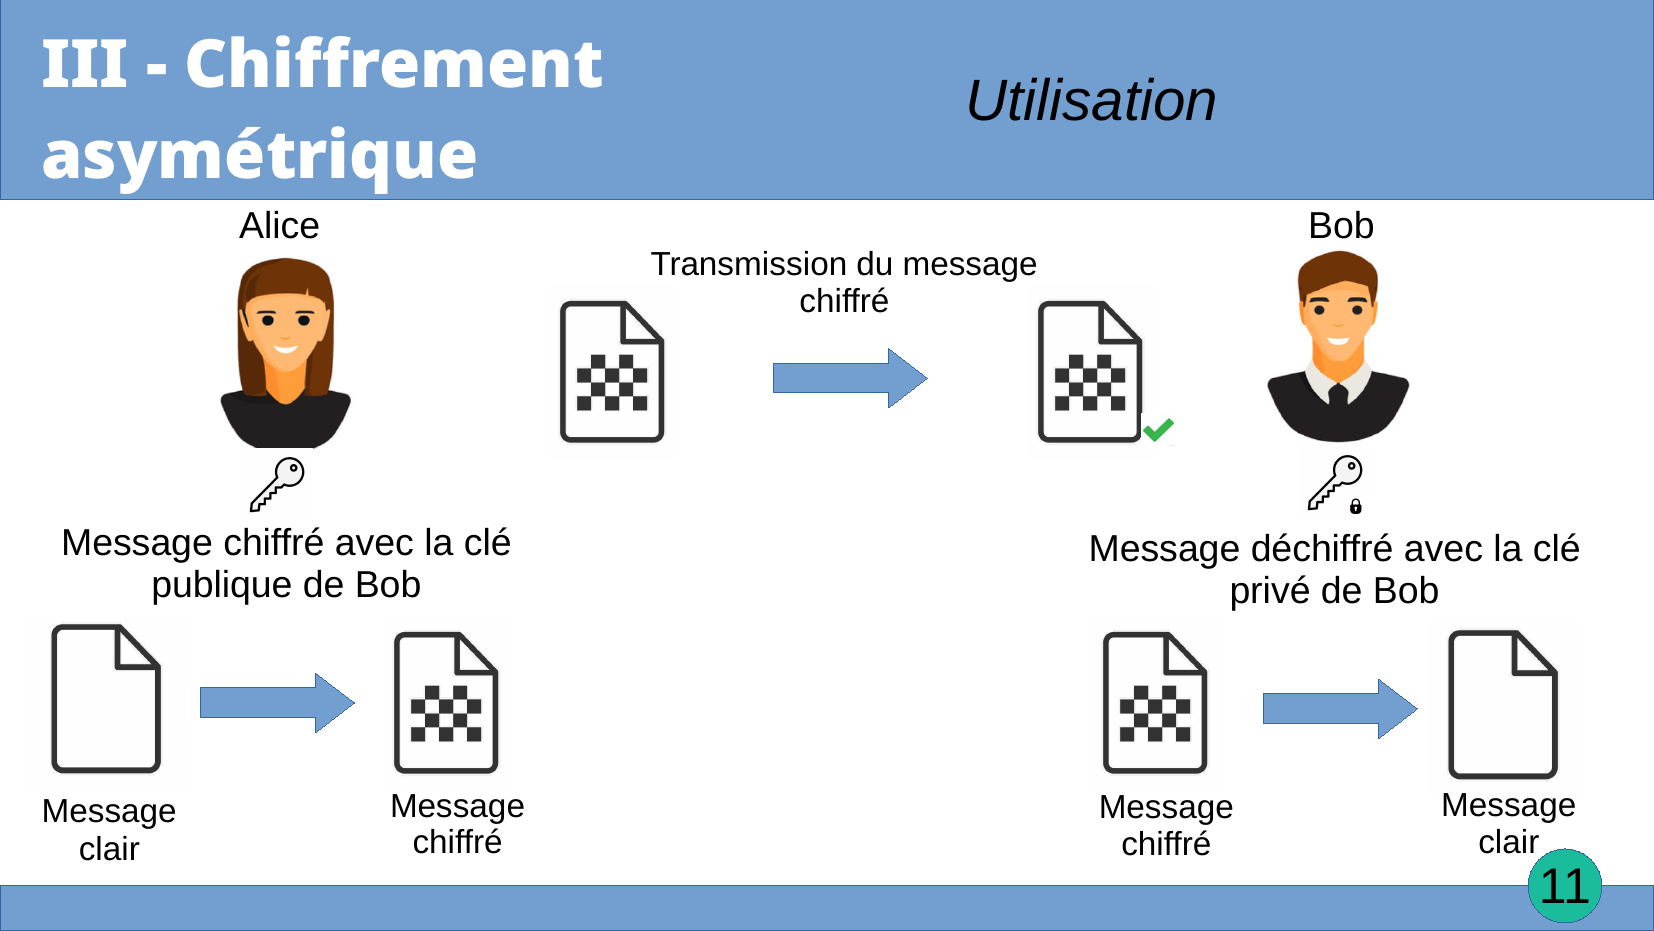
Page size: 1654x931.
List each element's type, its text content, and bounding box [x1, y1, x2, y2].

text_box Message clair [5, 785, 213, 885]
picture [549, 283, 676, 461]
text_box Message chiffré [354, 779, 562, 879]
text_box Utilisation [950, 60, 1654, 160]
text_box Bob [1293, 197, 1424, 254]
text_box Alice [224, 197, 355, 254]
picture [29, 621, 186, 785]
text_box [200, 673, 355, 733]
picture [383, 621, 510, 779]
text_box Message chiffré [1062, 781, 1270, 880]
title III - Chiffrement asymétrique [41, 56, 709, 159]
text_box [1263, 703, 1418, 739]
picture [1426, 703, 1583, 779]
text_box Message chiffré avec la clé publique de Bob [0, 513, 591, 621]
text_box [888, 401, 898, 408]
picture [1259, 236, 1418, 520]
picture [1092, 703, 1219, 781]
picture [208, 253, 367, 513]
picture [1027, 283, 1176, 461]
text_box Message déchiffré avec la clé privé de Bob [1039, 519, 1630, 703]
text_box Transmission du message chiffré [625, 237, 1063, 401]
text_box Message clair [1405, 779, 1613, 879]
